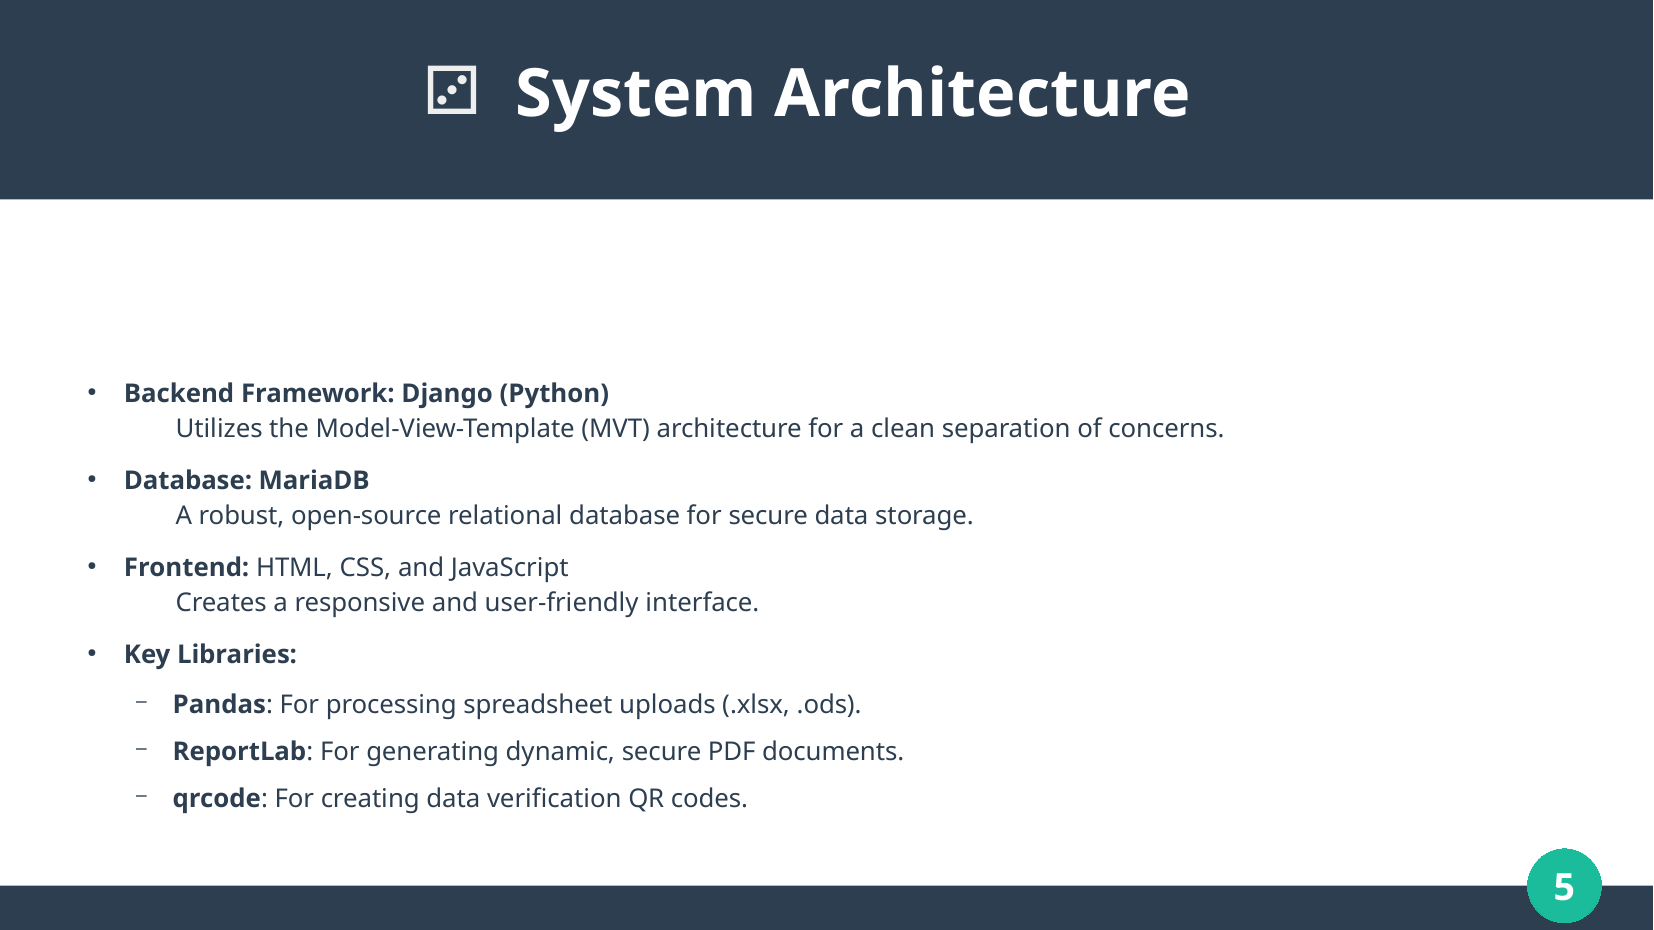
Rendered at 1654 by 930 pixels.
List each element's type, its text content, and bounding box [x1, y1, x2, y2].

title System Architecture [40, 32, 1576, 151]
list Backend Framework: Django (Python) Utilizes the Model-View-Template (MVT) architecture for a clean separation of concerns. Database: MariaDB A robust, open-source relational database for secure data storage. Frontend: HTML, CSS, and JavaScript Creates a responsive and user-friendly interface. Key Libraries: Pandas: For processing spreadsheet uploads (.xlsx, .ods). ReportLab: For generating dynamic, secure PDF documents. qrcode: For creating data verification QR codes. [75, 375, 1276, 826]
